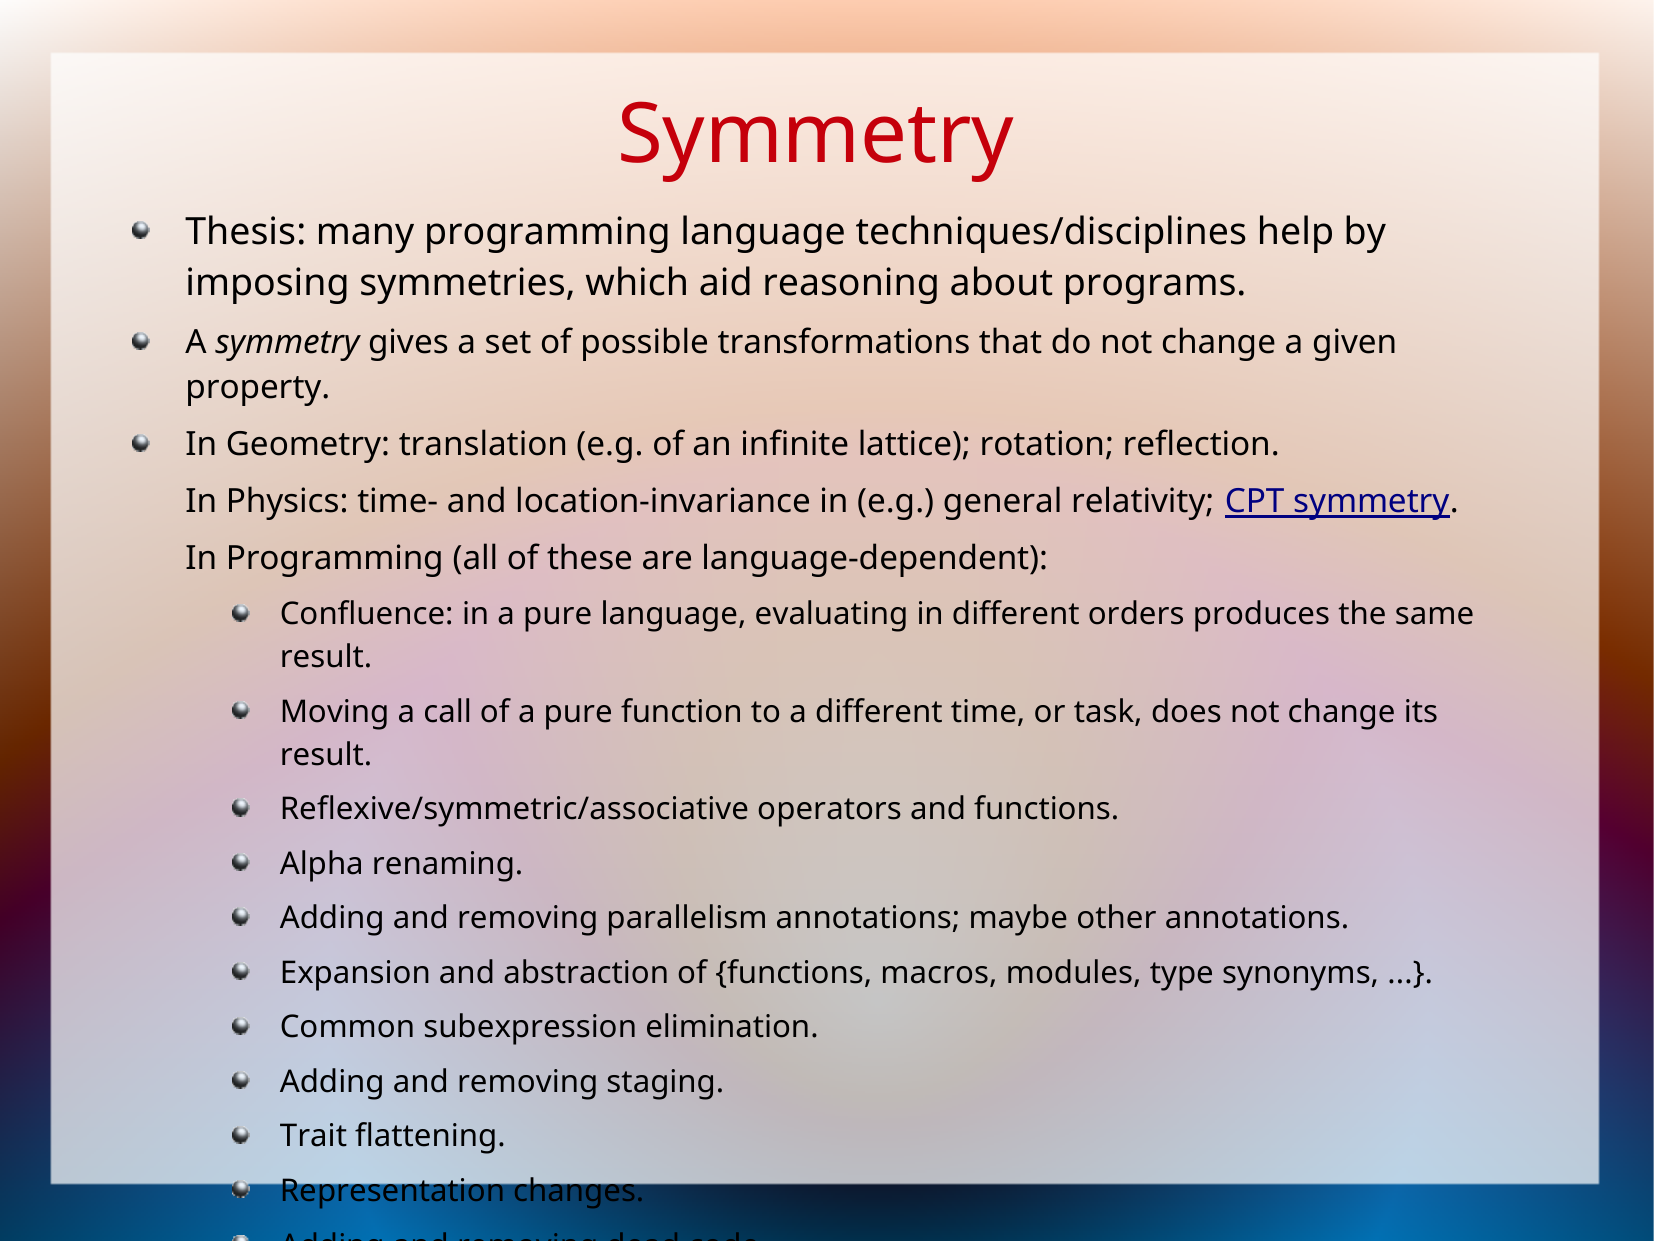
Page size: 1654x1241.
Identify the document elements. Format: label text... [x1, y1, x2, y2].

picture [0, 0, 1654, 1241]
title Symmetry [71, 52, 1561, 207]
list Thesis: many programming language techniques/disciplines help by imposing symmetries, which aid reasoning about programs. A symmetry gives a set of possible transformations that do not change a given property. In Geometry: translation (e.g. of an infinite lattice); rotation; reflection. In Physics: time- and location-invariance in (e.g.) general relativity; CPT symmetry. In Programming (all of these are language-dependent): Confluence: in a pure language, evaluating in different orders produces the same result. Moving a call of a pure function to a different time, or task, does not change its result. Reflexive/symmetric/associative operators and functions. Alpha renaming. Adding and removing parallelism annotations; maybe other annotations. Expansion and abstraction of {functions, macros, modules, type synonyms, ...}. Common subexpression elimination. Adding and removing staging. Trait flattening. Representation changes. Adding and removing dead code. Comments and formatting. [114, 204, 1532, 1102]
